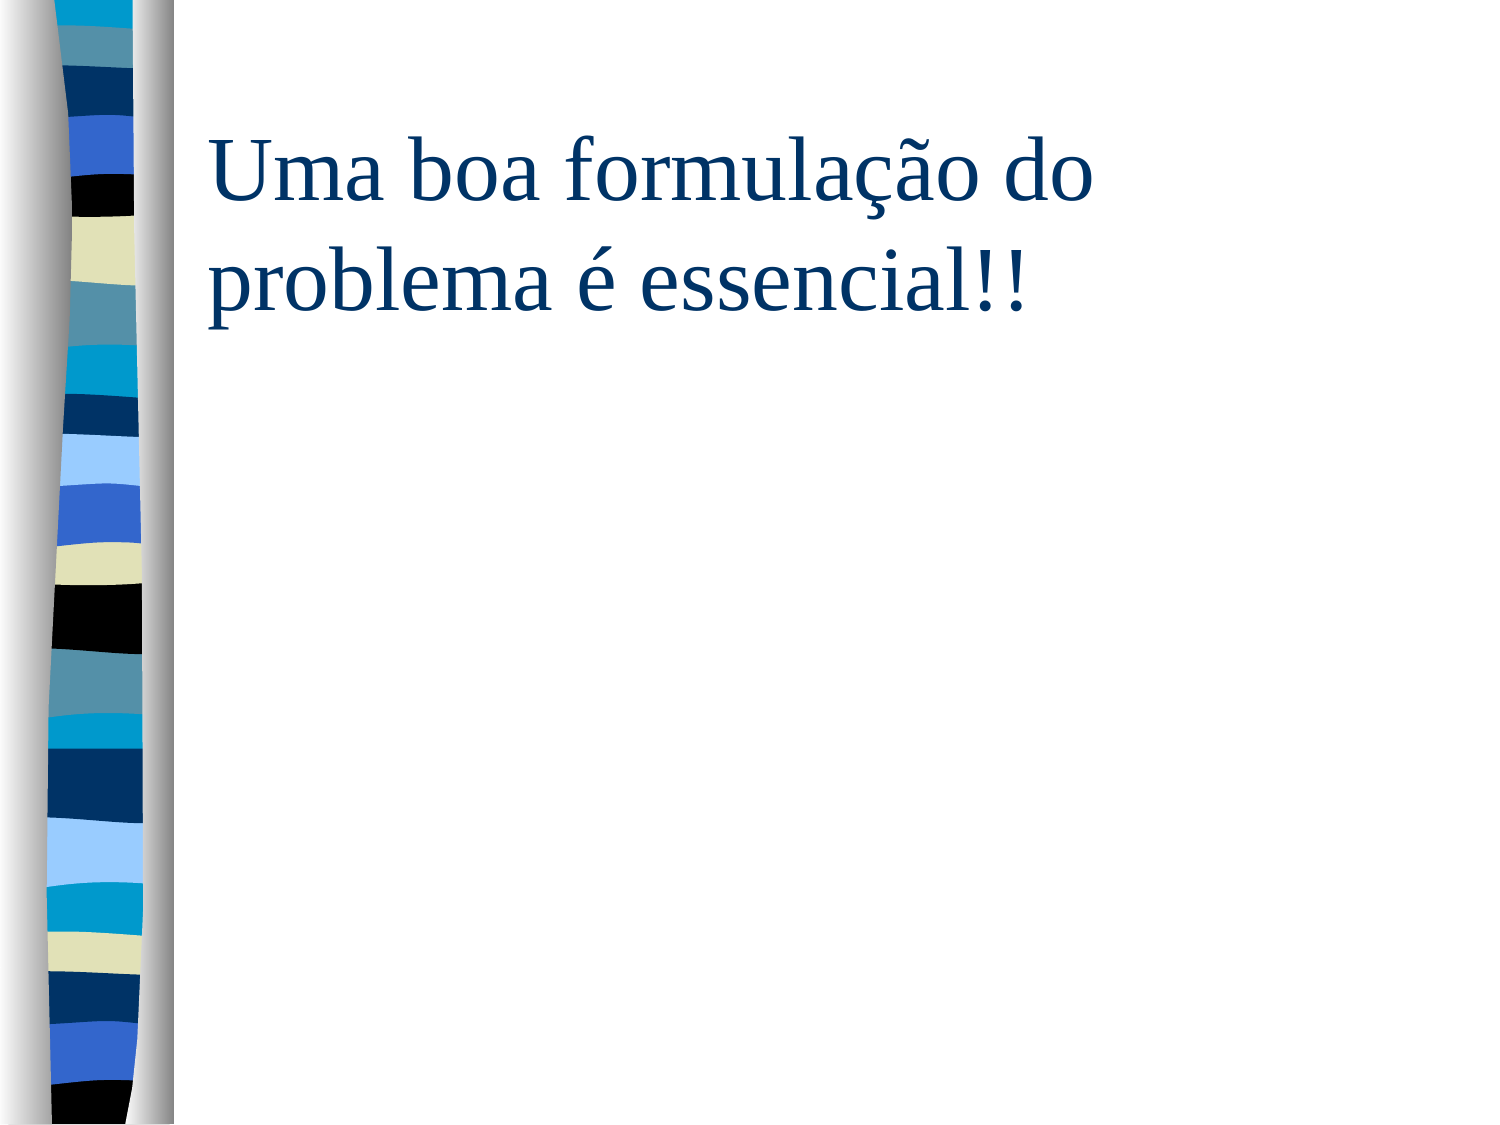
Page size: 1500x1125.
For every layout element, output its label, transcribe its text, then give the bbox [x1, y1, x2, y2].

title Uma boa formulação do problema é essencial!! [192, 75, 1468, 363]
